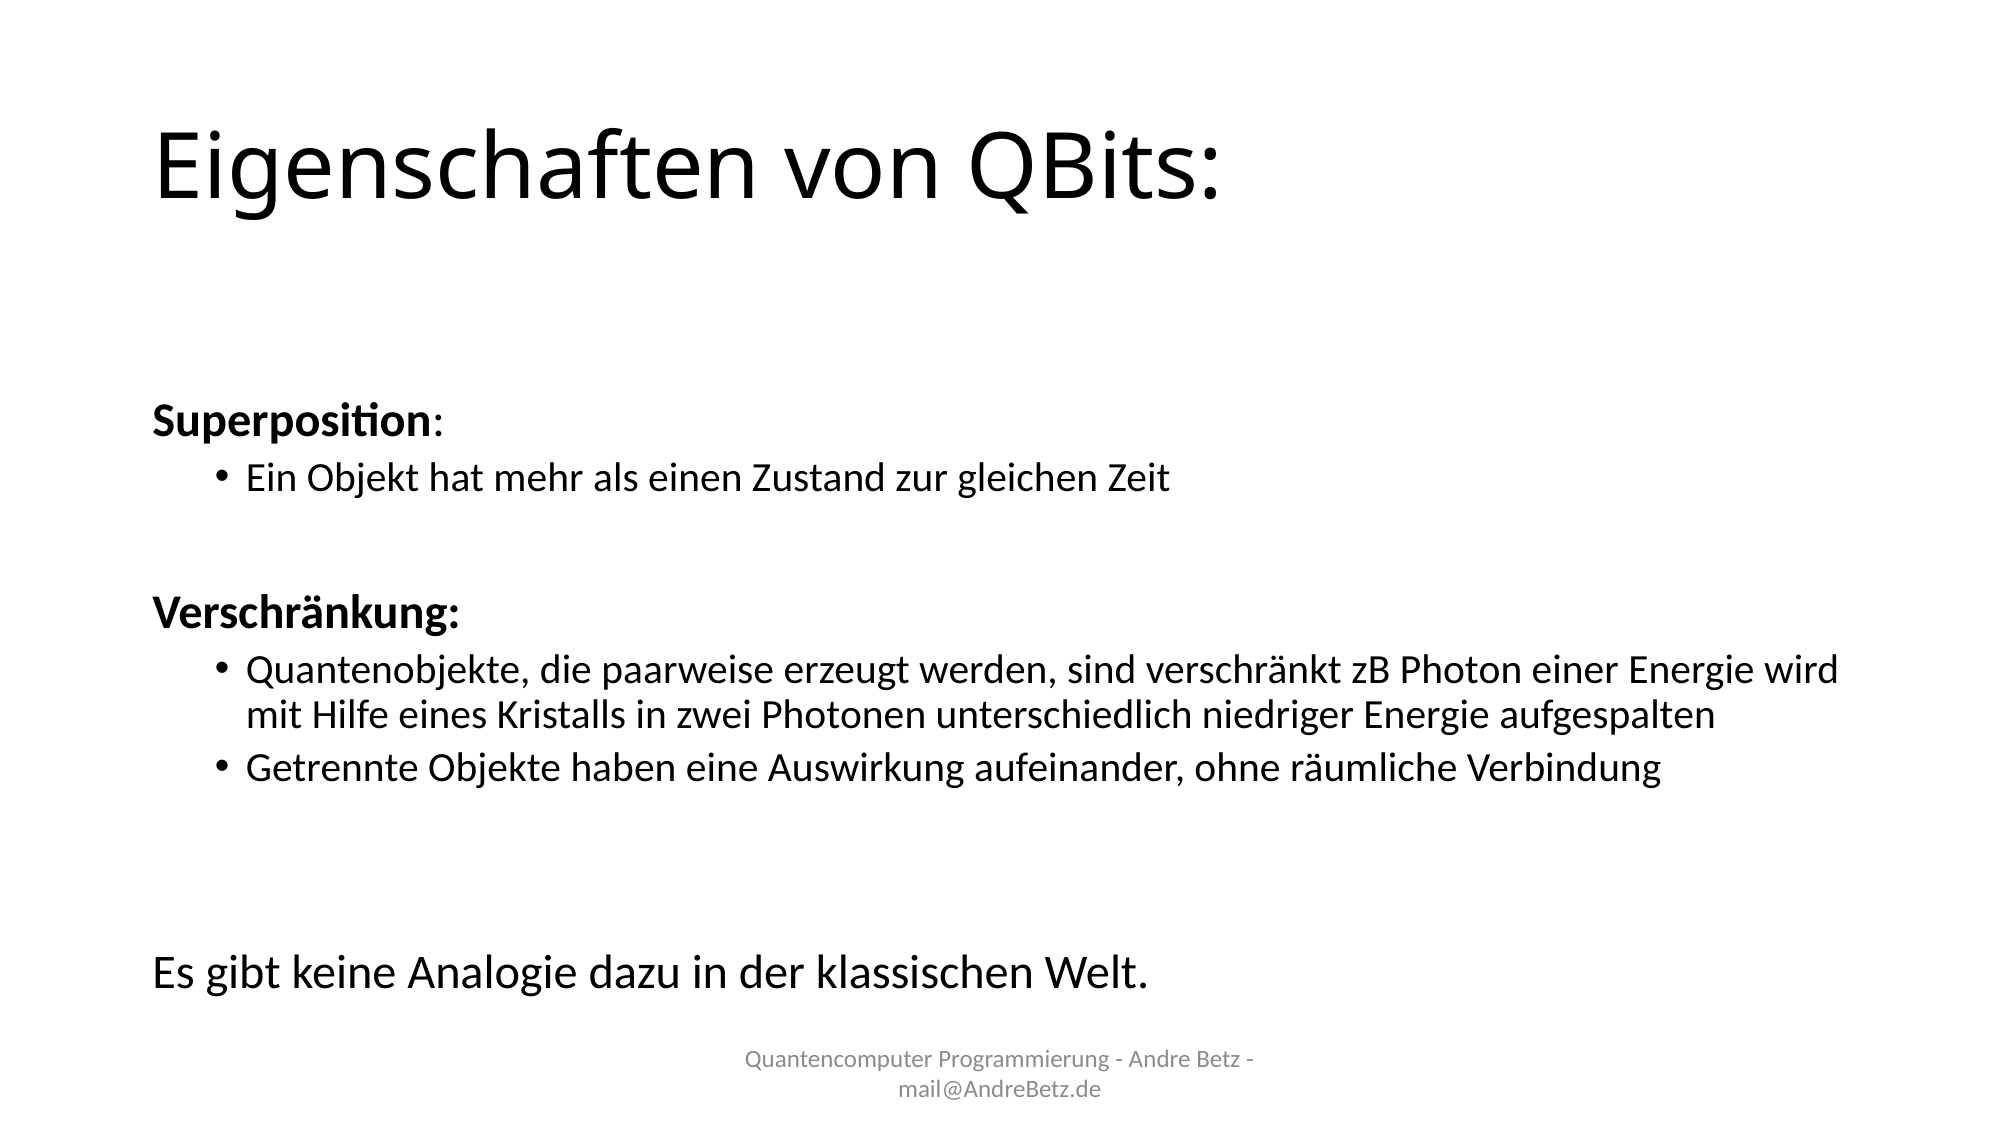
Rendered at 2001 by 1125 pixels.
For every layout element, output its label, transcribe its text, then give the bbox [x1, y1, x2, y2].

title Eigenschaften von QBits: [137, 59, 1863, 278]
list Superposition: Ein Objekt hat mehr als einen Zustand zur gleichen Zeit Verschränkung: Quantenobjekte, die paarweise erzeugt werden, sind verschränkt zB Photon einer Energie wird mit Hilfe eines Kristalls in zwei Photonen unterschiedlich niedriger Energie aufgespalten Getrennte Objekte haben eine Auswirkung aufeinander, ohne räumliche Verbindung Es gibt keine Analogie dazu in der klassischen Welt. [137, 387, 1863, 1014]
footer Quantencomputer Programmierung - Andre Betz - mail@AndreBetz.de [662, 1042, 1338, 1103]
